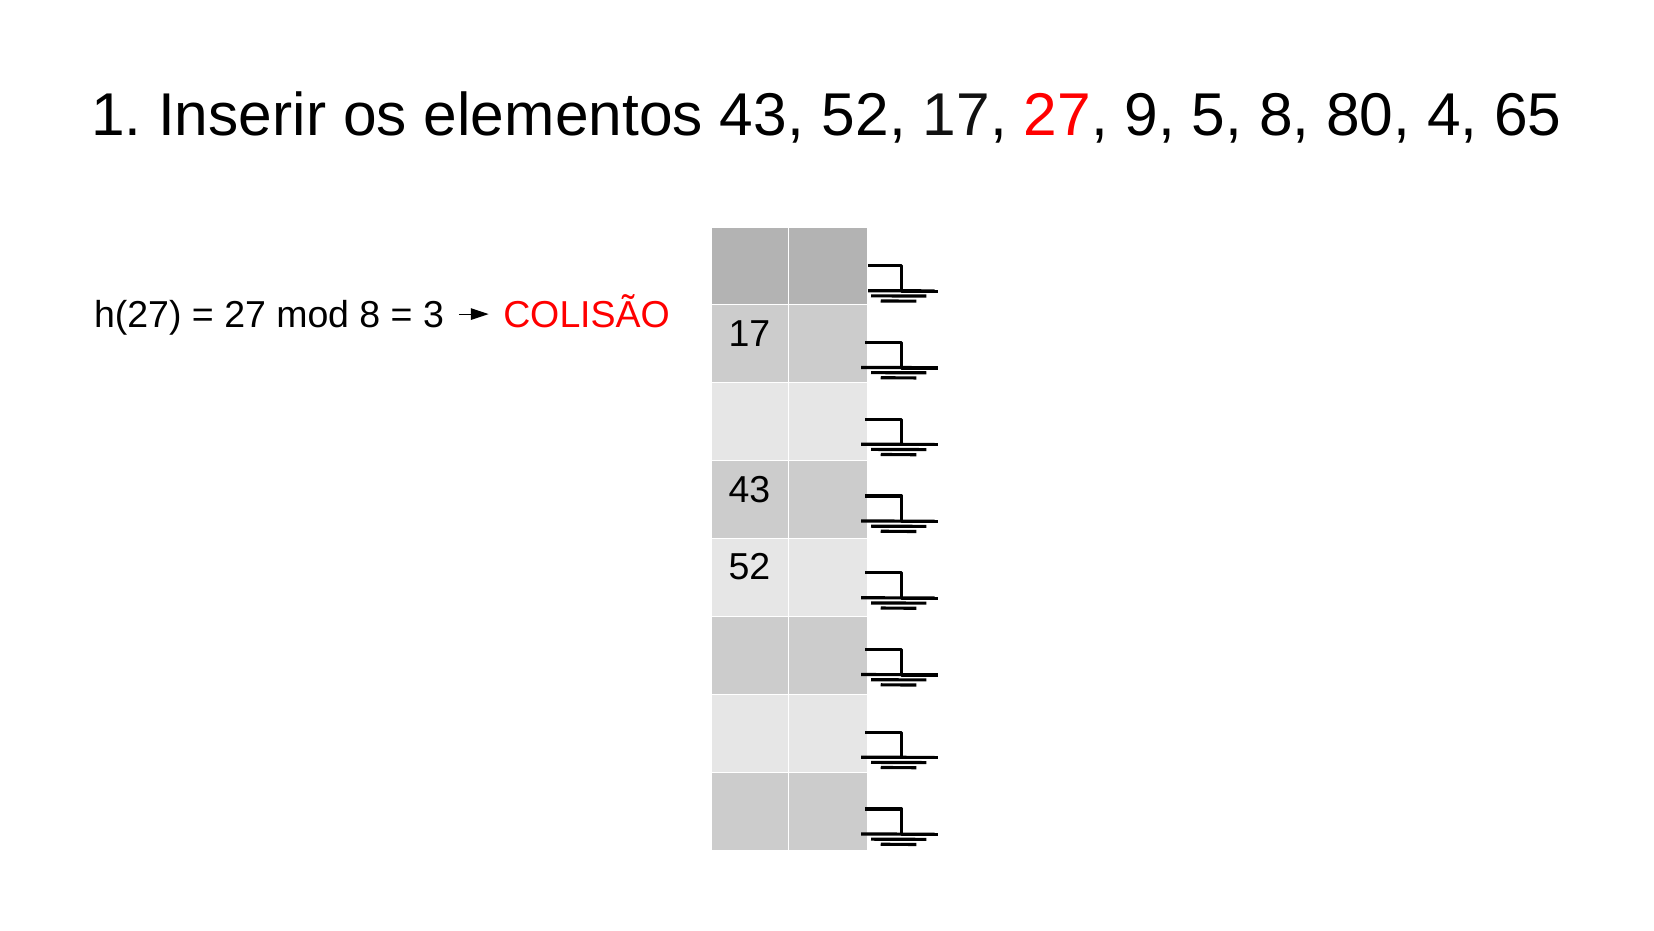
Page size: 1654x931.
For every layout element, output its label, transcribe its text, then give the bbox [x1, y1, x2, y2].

table_cell [789, 773, 867, 850]
text_box COLISÃO [488, 285, 686, 343]
table_cell [789, 539, 867, 616]
text_box h(27) = 27 mod 8 = 3 [79, 285, 459, 343]
table_cell 17 [712, 305, 788, 382]
table_cell [712, 383, 788, 460]
table_cell [712, 695, 788, 772]
table_cell 52 [712, 539, 788, 616]
title 1. Inserir os elementos 43, 52, 17, 27, 9, 5, 8, 80, 4, 65 [82, 37, 1571, 193]
table_cell [789, 383, 867, 460]
table_header [712, 228, 788, 304]
table_cell [789, 695, 867, 772]
table_cell [789, 305, 867, 382]
table_cell [712, 773, 788, 850]
table_cell [789, 461, 867, 538]
table_cell [712, 617, 788, 694]
table_cell [789, 617, 867, 694]
table_header [789, 228, 867, 304]
table_cell 43 [712, 461, 788, 538]
